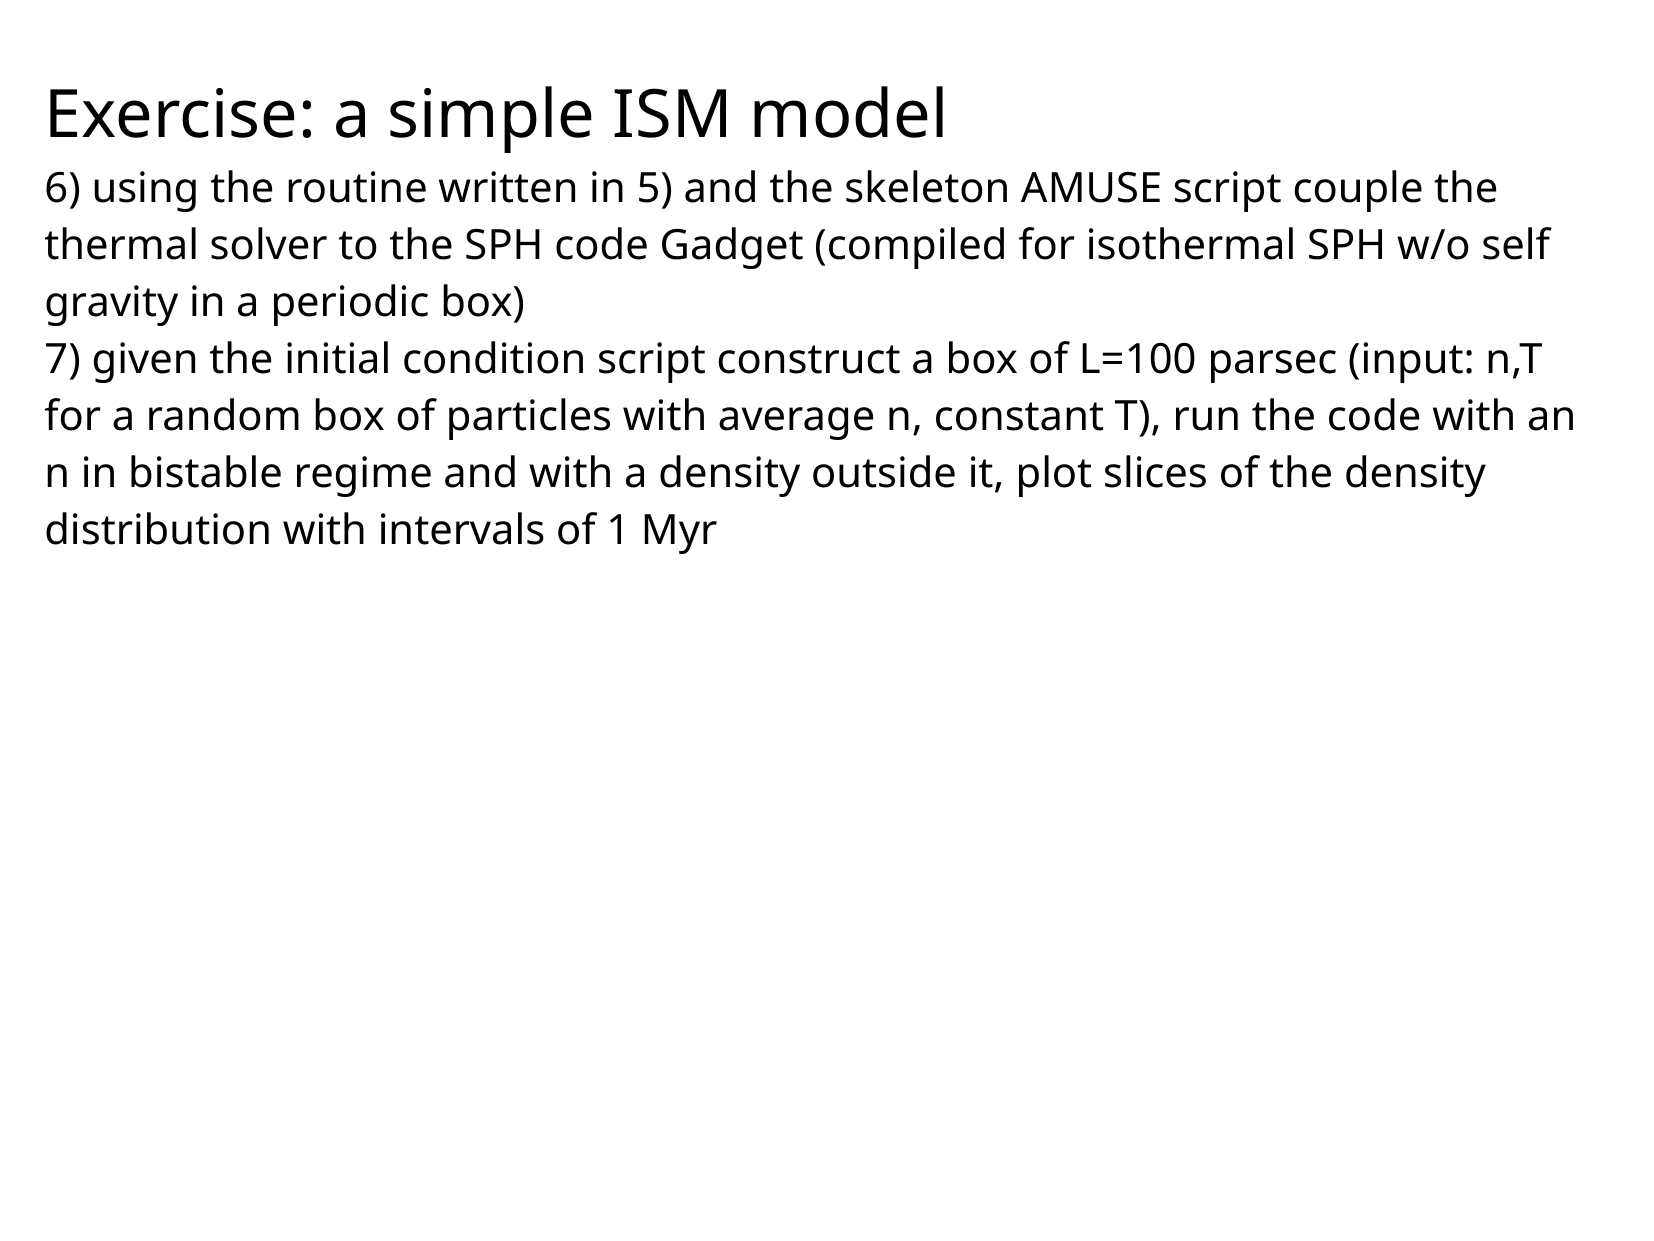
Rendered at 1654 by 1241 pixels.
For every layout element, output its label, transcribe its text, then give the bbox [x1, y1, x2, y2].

text_box Exercise: a simple ISM model 6) using the routine written in 5) and the skeleton AMUSE script couple the thermal solver to the SPH code Gadget (compiled for isothermal SPH w/o self gravity in a periodic box) 7) given the initial condition script construct a box of L=100 parsec (input: n,T for a random box of particles with average n, constant T), run the code with an n in bistable regime and with a density outside it, plot slices of the density distribution with intervals of 1 Myr [29, 59, 1625, 662]
